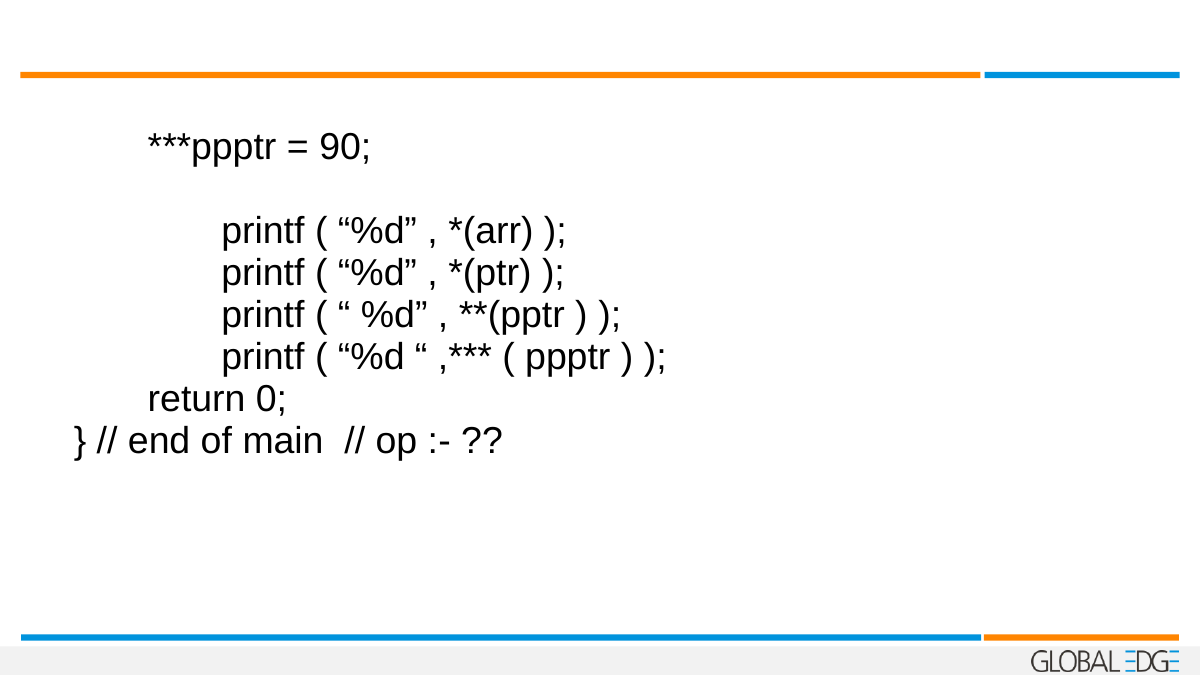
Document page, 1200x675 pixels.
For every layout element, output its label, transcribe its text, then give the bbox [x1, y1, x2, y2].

picture [1031, 650, 1179, 672]
text_box ***ppptr = 90; printf ( “%d” , *(arr) ); printf ( “%d” , *(ptr) ); printf ( “ %d” , **(pptr ) ); printf ( “%d “ ,*** ( ppptr ) ); return 0; } // end of main // op :- ?? [59, 118, 1158, 511]
